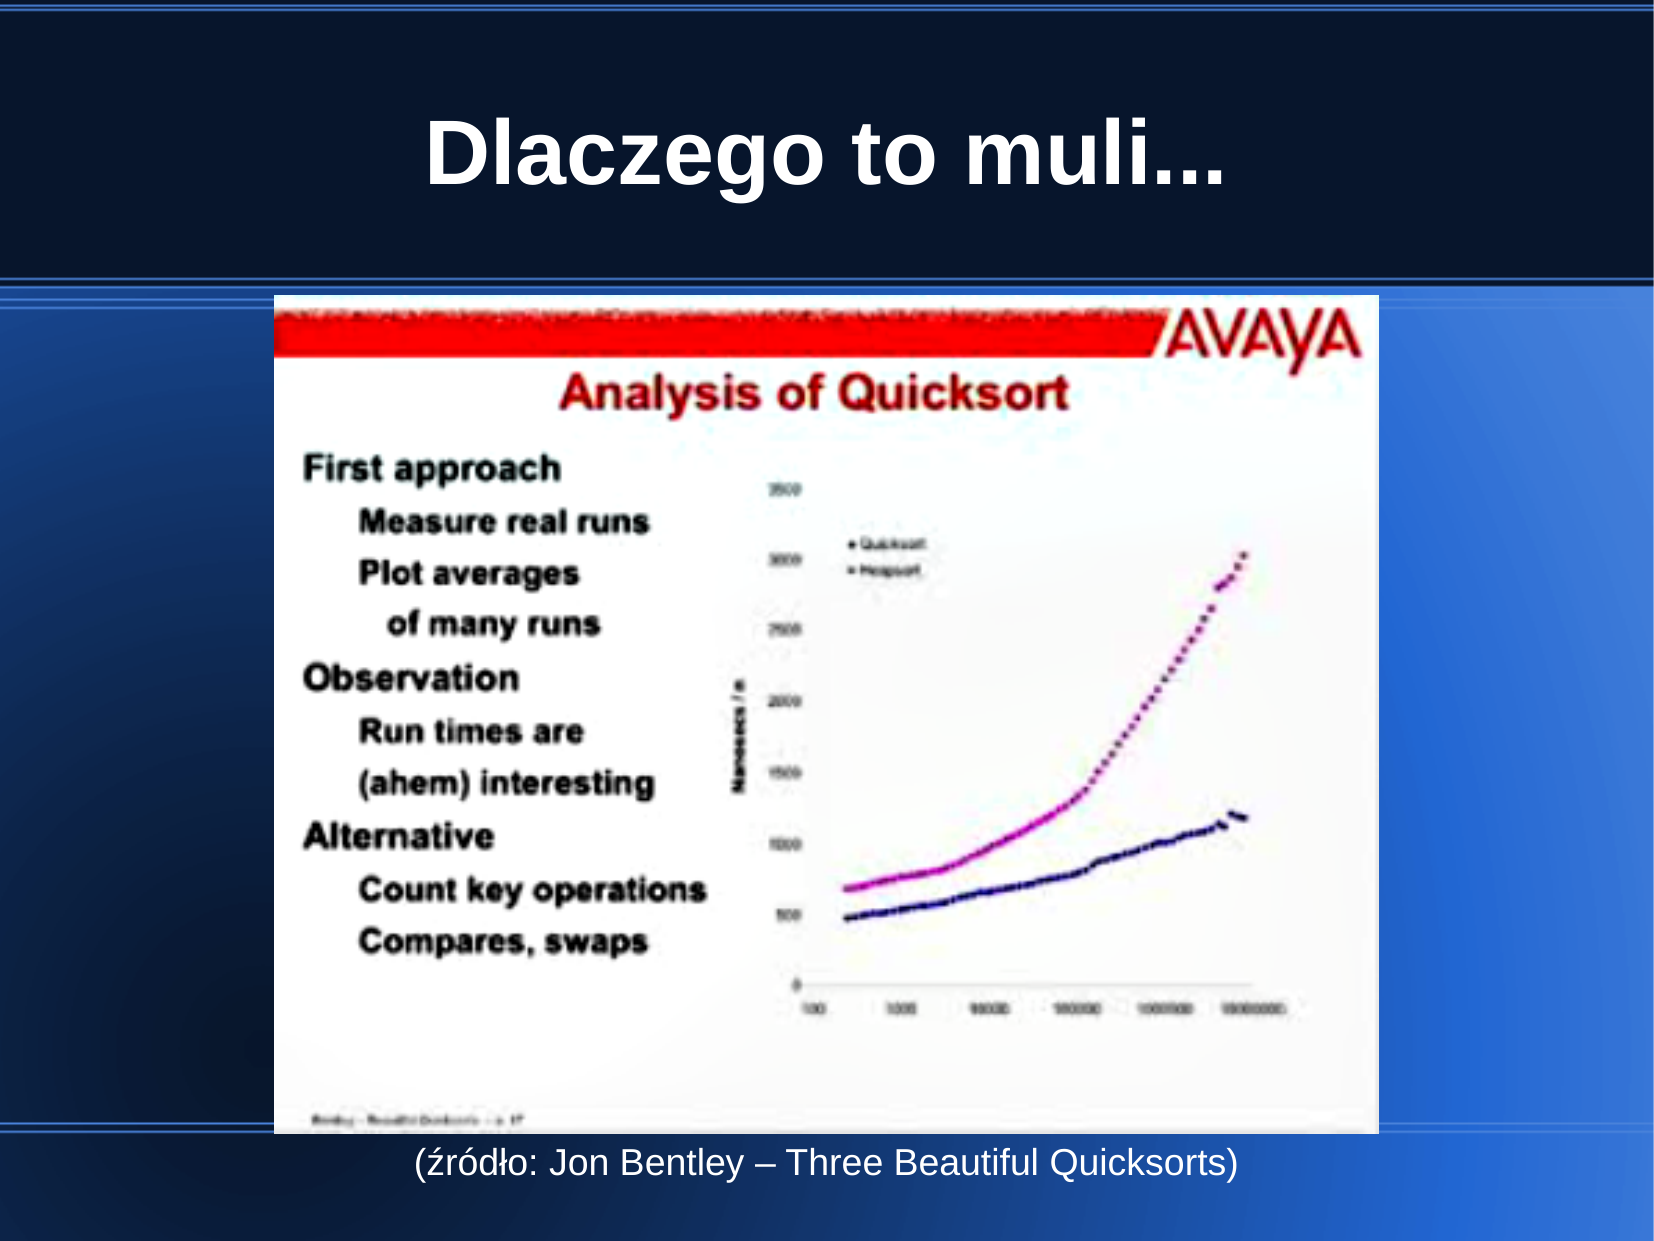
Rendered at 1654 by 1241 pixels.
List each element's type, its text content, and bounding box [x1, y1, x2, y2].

picture [0, 0, 1654, 1241]
text_box (źródło: Jon Bentley – Three Beautiful Quicksorts) [271, 1133, 1382, 1191]
title Dlaczego to muli... [82, 49, 1571, 257]
